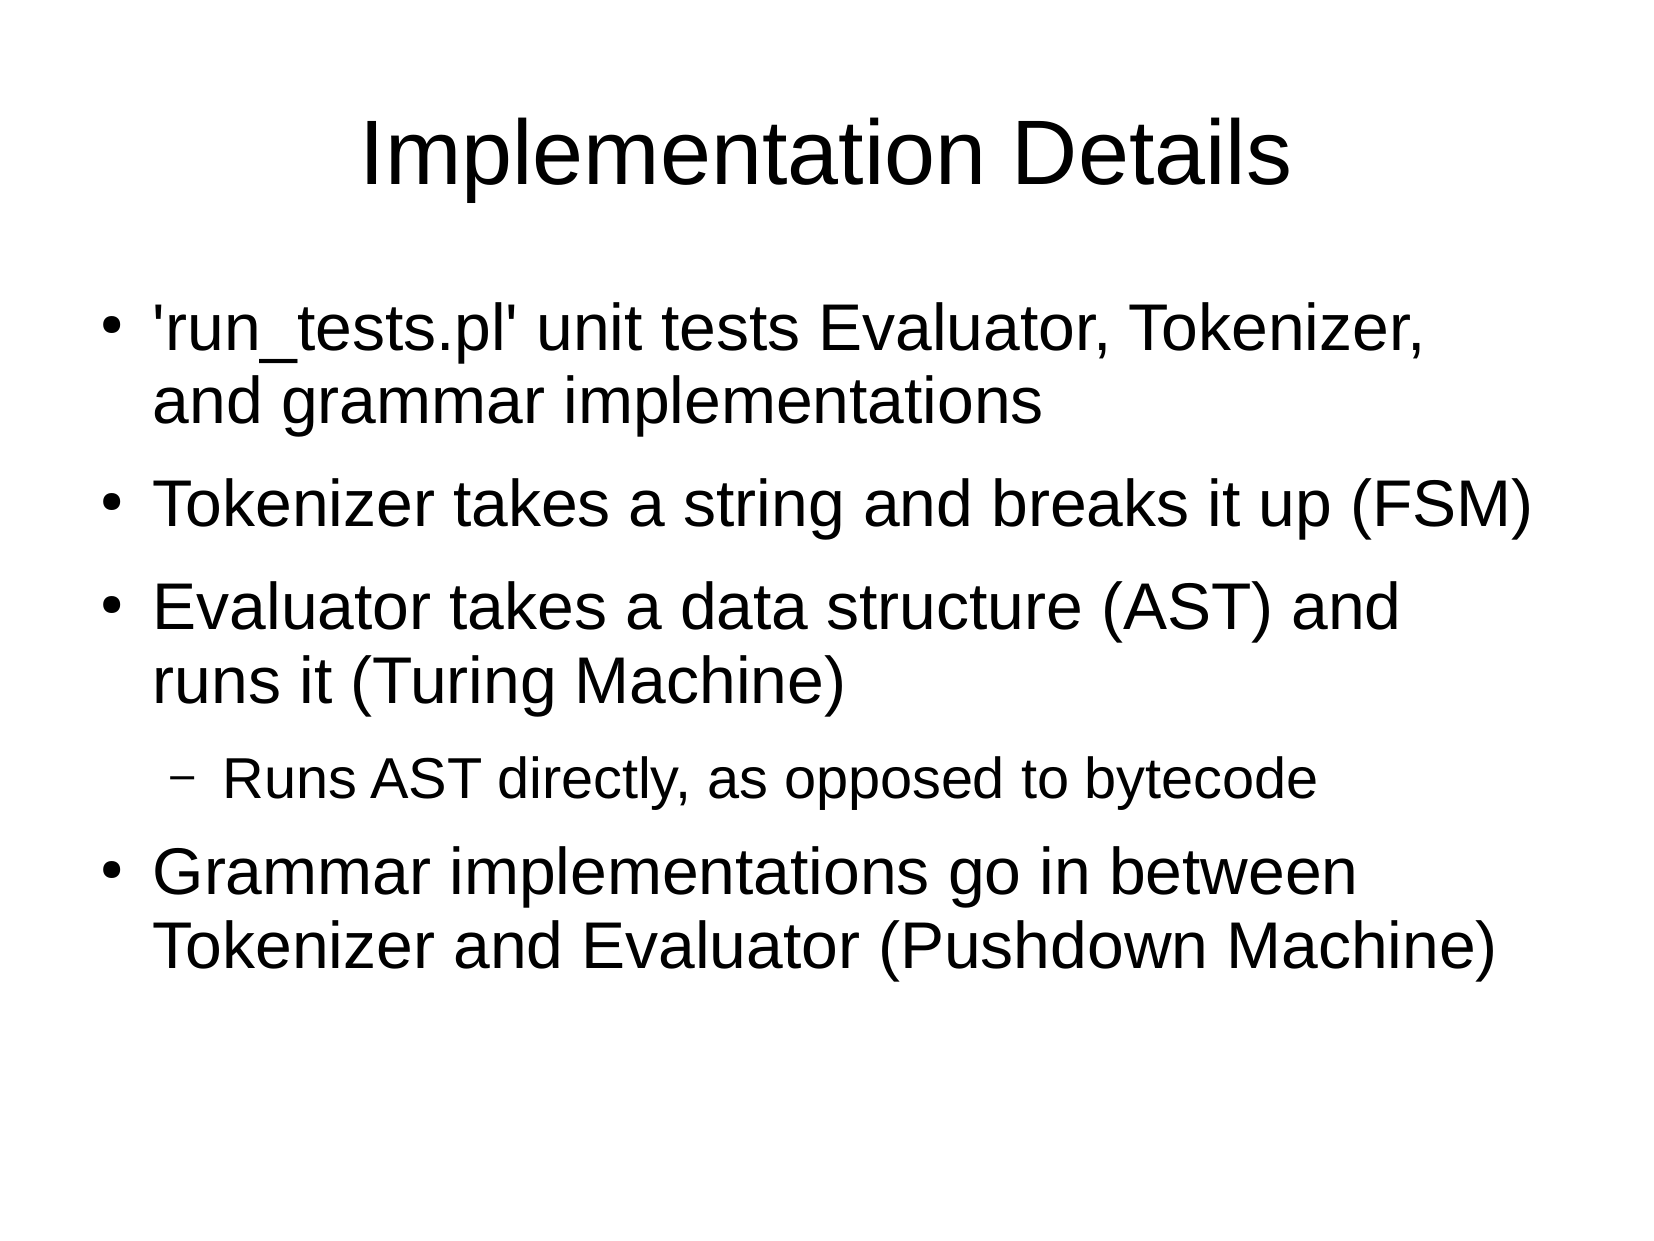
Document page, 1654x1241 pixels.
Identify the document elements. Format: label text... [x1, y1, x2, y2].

list 'run_tests.pl' unit tests Evaluator, Tokenizer, and grammar implementations Tokenizer takes a string and breaks it up (FSM) Evaluator takes a data structure (AST) and runs it (Turing Machine) Runs AST directly, as opposed to bytecode Grammar implementations go in between Tokenizer and Evaluator (Pushdown Machine) [82, 290, 1538, 1010]
title Implementation Details [82, 49, 1571, 257]
